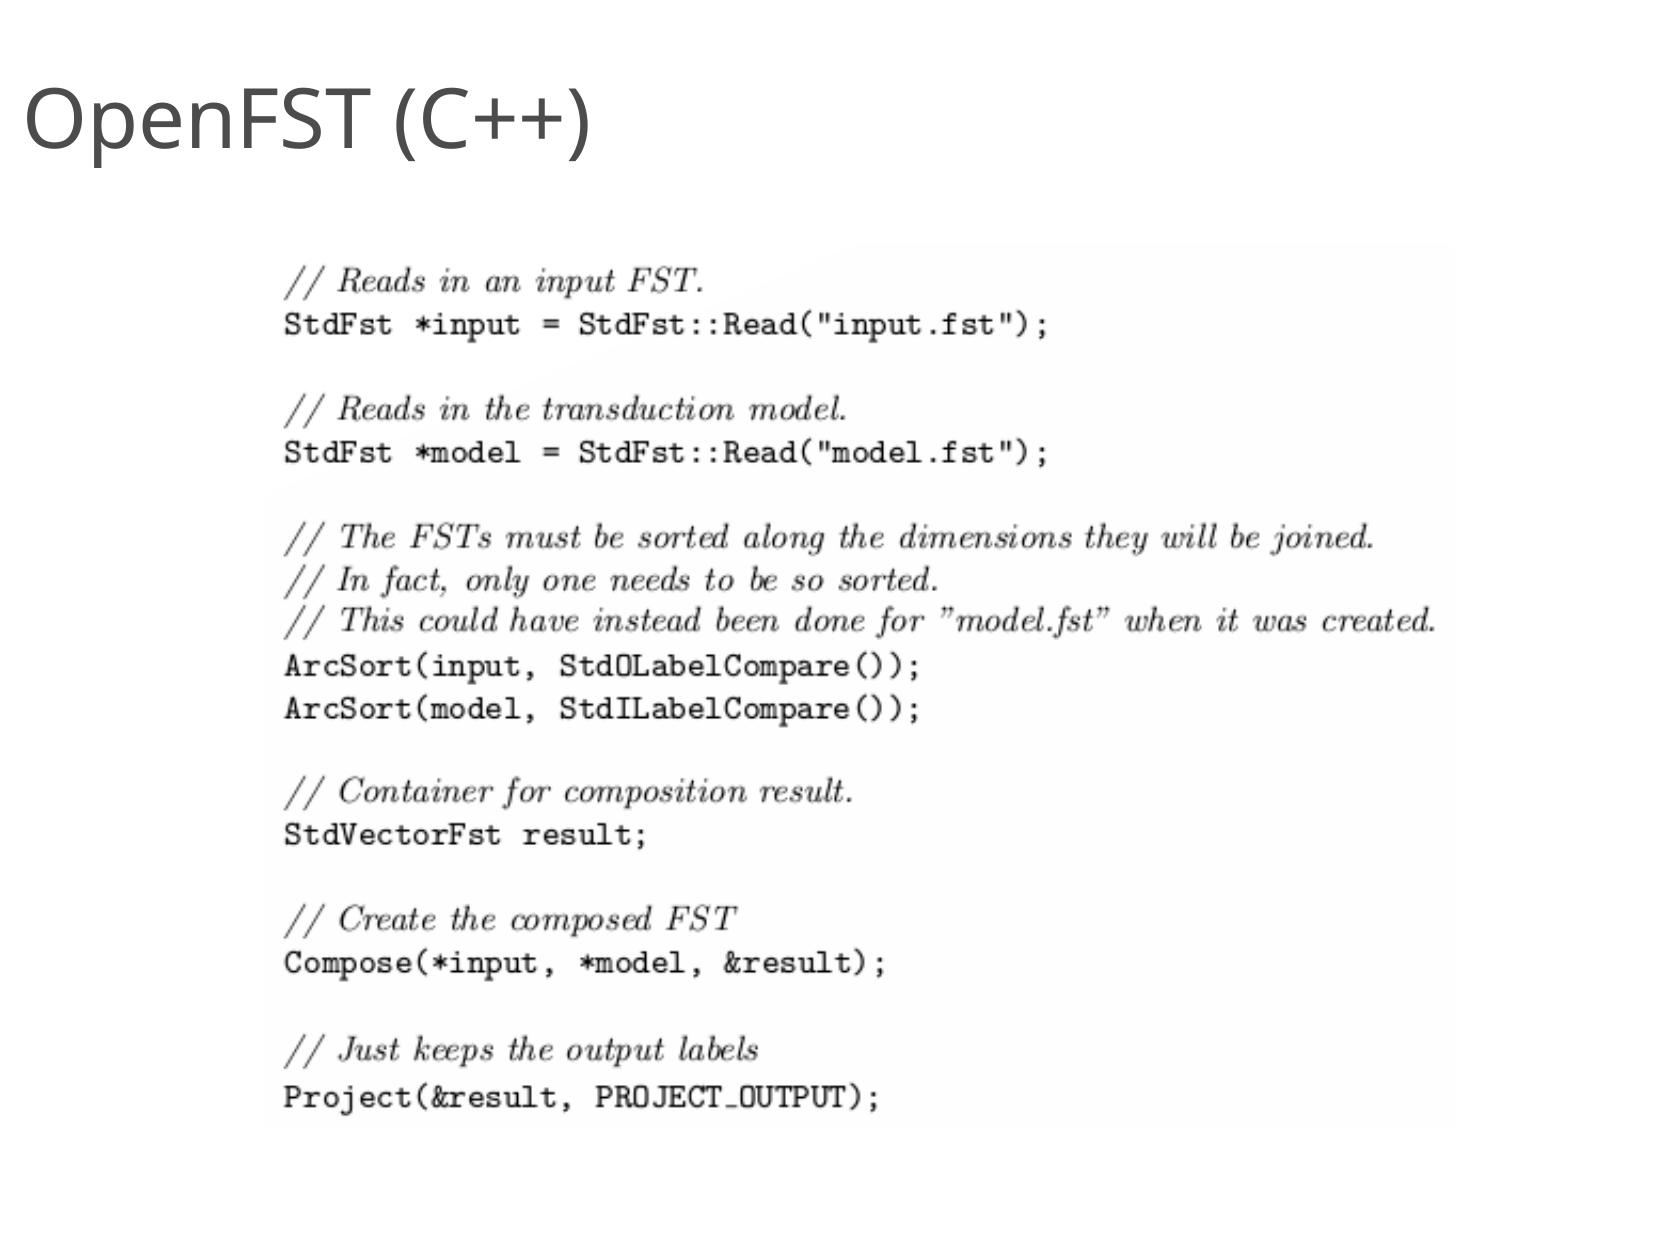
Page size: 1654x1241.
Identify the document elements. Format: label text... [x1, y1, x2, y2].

picture [263, 243, 1454, 1129]
title OpenFST (C++) [22, 26, 1654, 205]
